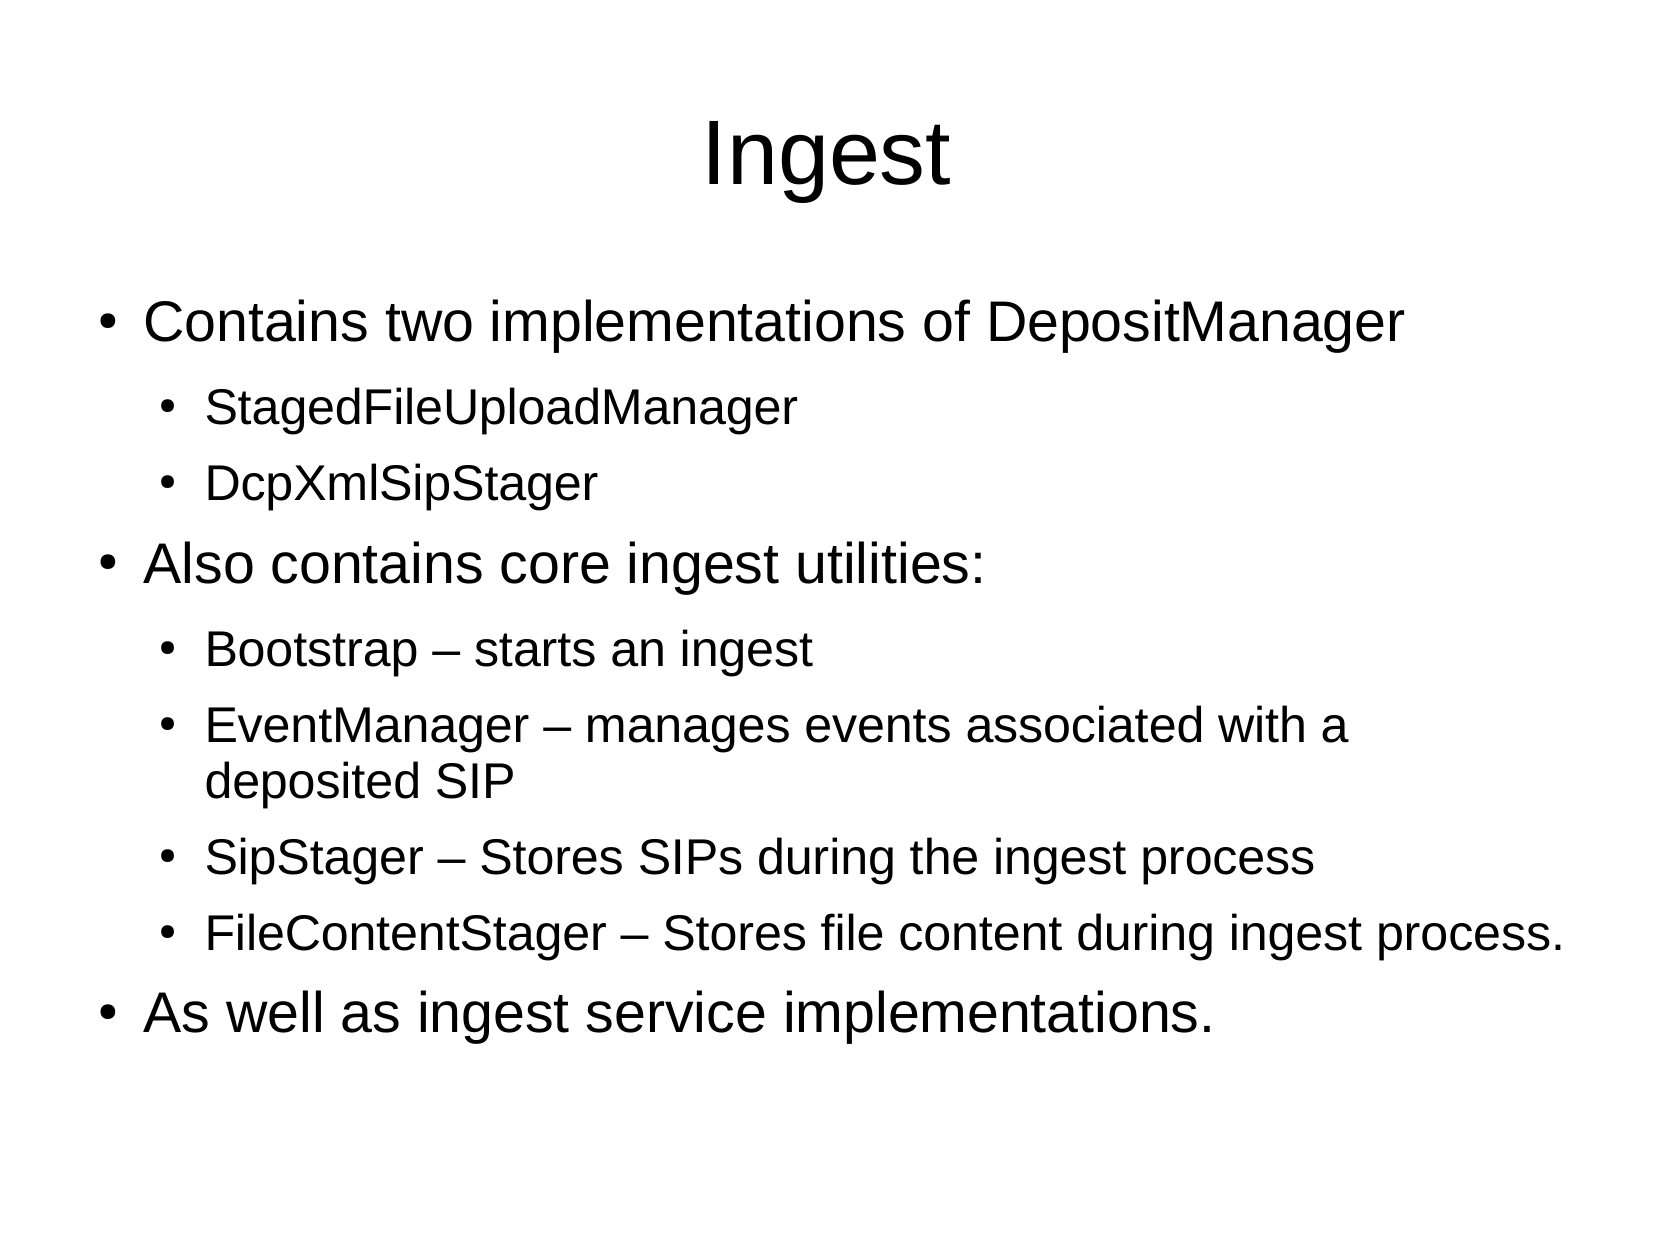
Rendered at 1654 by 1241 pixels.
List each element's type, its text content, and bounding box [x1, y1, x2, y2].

title Ingest [82, 56, 1571, 250]
list Contains two implementations of DepositManager StagedFileUploadManager DcpXmlSipStager Also contains core ingest utilities: Bootstrap – starts an ingest EventManager – manages events associated with a deposited SIP SipStager – Stores SIPs during the ingest process FileContentStager – Stores file content during ingest process. As well as ingest service implementations. [82, 290, 1571, 1109]
